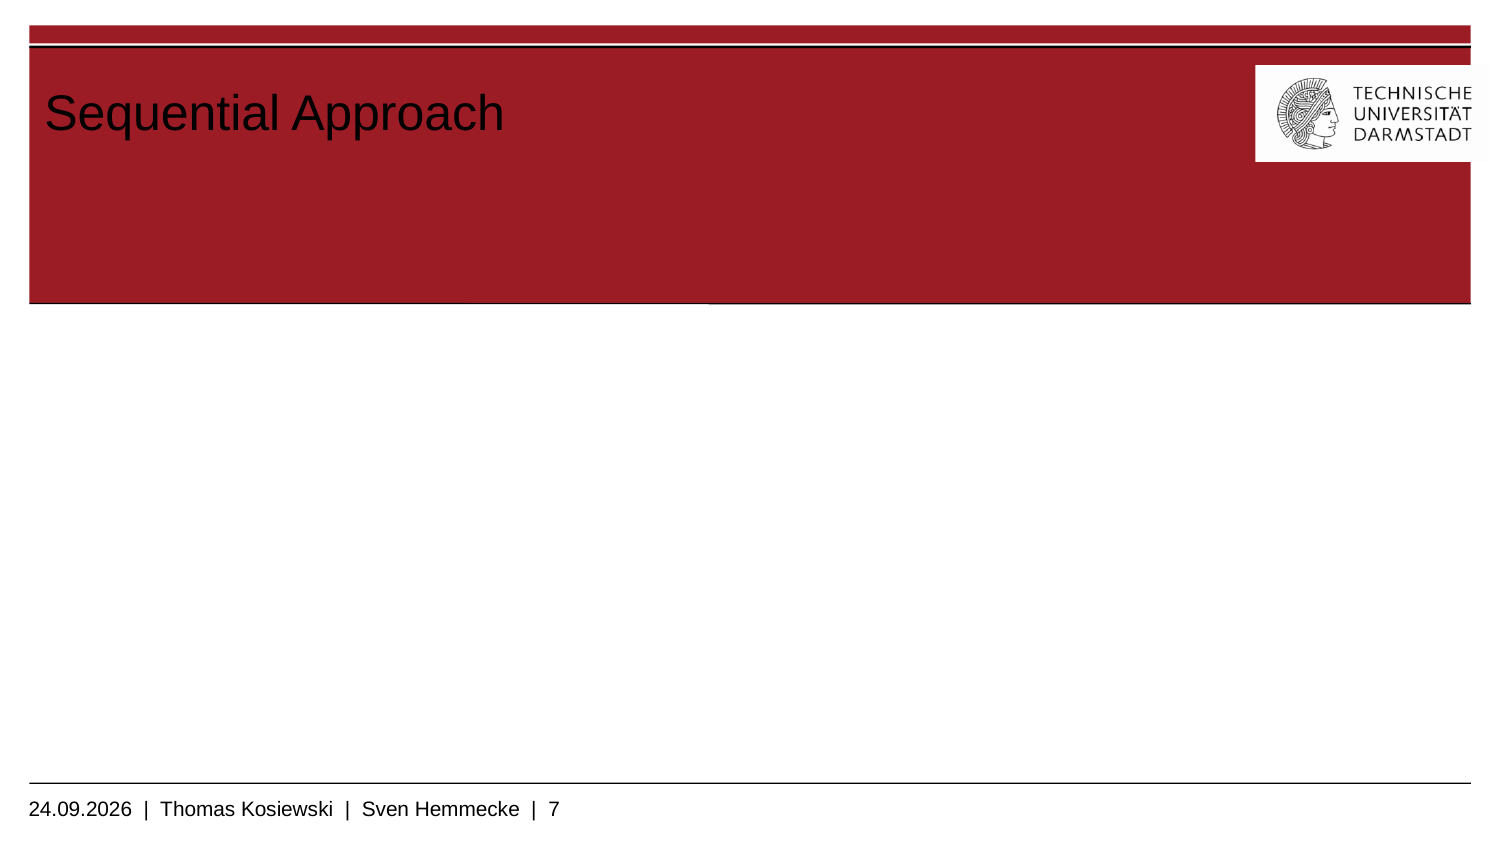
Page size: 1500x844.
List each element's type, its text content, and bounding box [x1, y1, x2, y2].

picture [1255, 65, 1490, 162]
title Sequential Approach [44, 61, 1164, 165]
